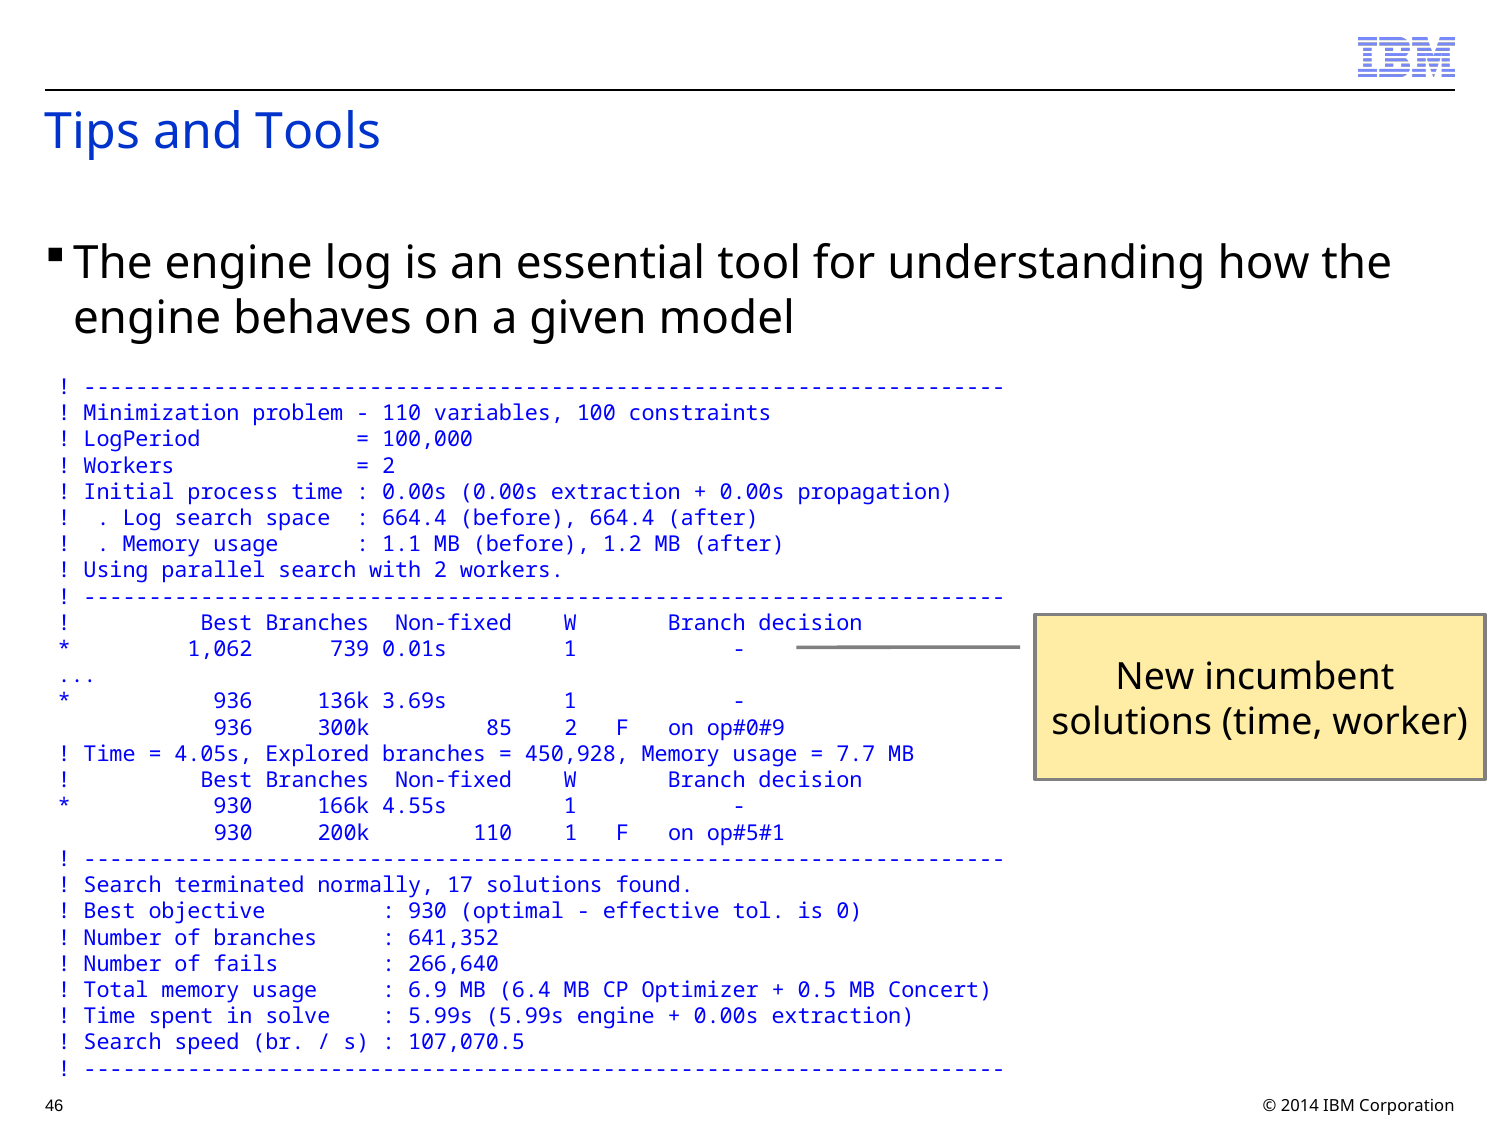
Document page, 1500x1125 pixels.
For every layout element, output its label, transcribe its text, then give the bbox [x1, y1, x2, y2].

list The engine log is an essential tool for understanding how the engine behaves on a given model ! ----------------------------------------------------------------------- ! Minimization problem - 110 variables, 100 constraints ! LogPeriod = 100,000 ! Workers = 2 ! Initial process time : 0.00s (0.00s extraction + 0.00s propagation) ! . Log search space : 664.4 (before), 664.4 (after) ! . Memory usage : 1.1 MB (before), 1.2 MB (after) ! Using parallel search with 2 workers. ! ----------------------------------------------------------------------- ! Best Branches Non-fixed W Branch decision * 1,062 739 0.01s 1 - ... * 936 136k 3.69s 1 - 936 300k 85 2 F on op#0#9 ! Time = 4.05s, Explored branches = 450,928, Memory usage = 7.7 MB ! Best Branches Non-fixed W Branch decision * 930 166k 4.55s 1 - 930 200k 110 1 F on op#5#1 ! ----------------------------------------------------------------------- ! Search terminated normally, 17 solutions found. ! Best objective : 930 (optimal - effective tol. is 0) ! Number of branches : 641,352 ! Number of fails : 266,640 ! Total memory usage : 6.9 MB (6.4 MB CP Optimizer + 0.5 MB Concert) ! Time spent in solve : 5.99s (5.99s engine + 0.00s extraction) ! Search speed (br. / s) : 107,070.5 ! ----------------------------------------------------------------------- [29, 224, 1426, 1119]
title Tips and Tools [29, 97, 1500, 203]
text_box New incumbent solutions (time, worker) [1035, 614, 1485, 779]
picture [1358, 37, 1455, 77]
